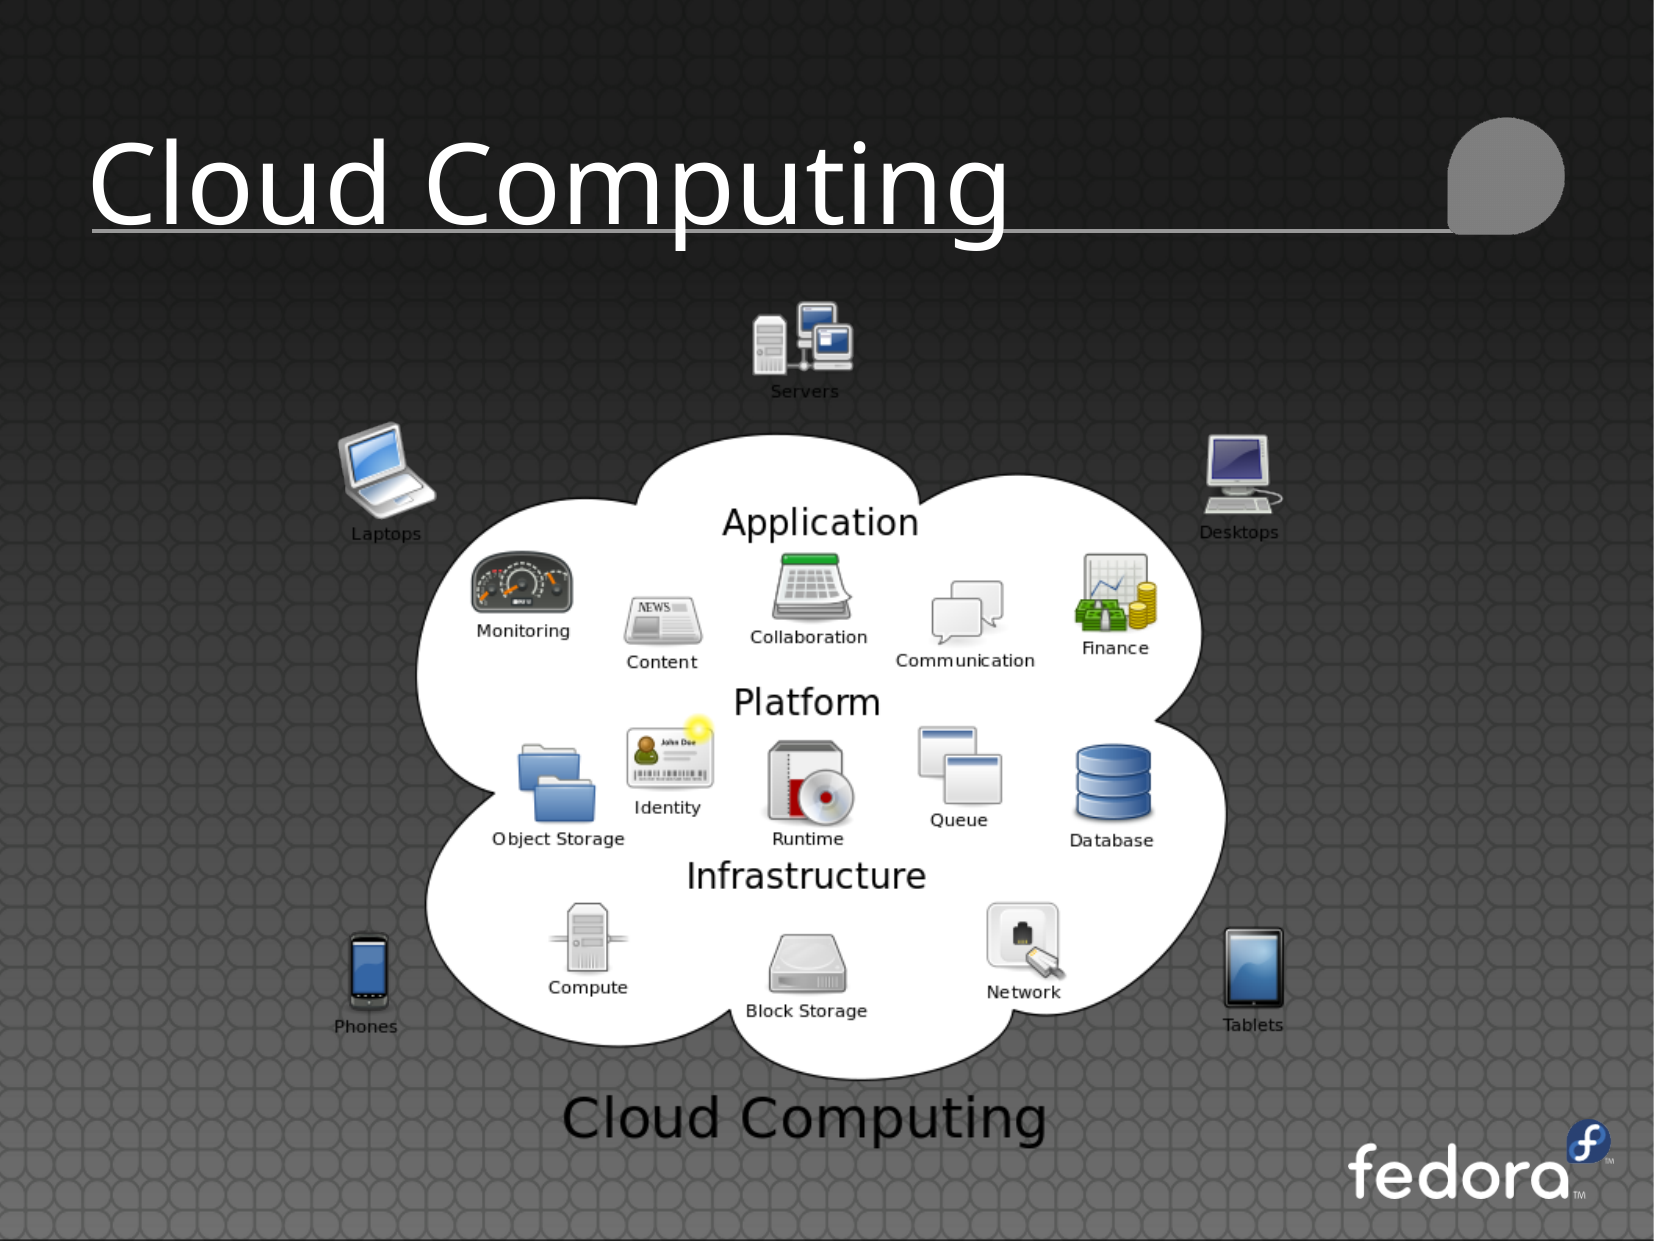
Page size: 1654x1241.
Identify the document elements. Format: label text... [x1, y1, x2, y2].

title Cloud Computing [86, 112, 1576, 249]
picture [0, 0, 1654, 1241]
